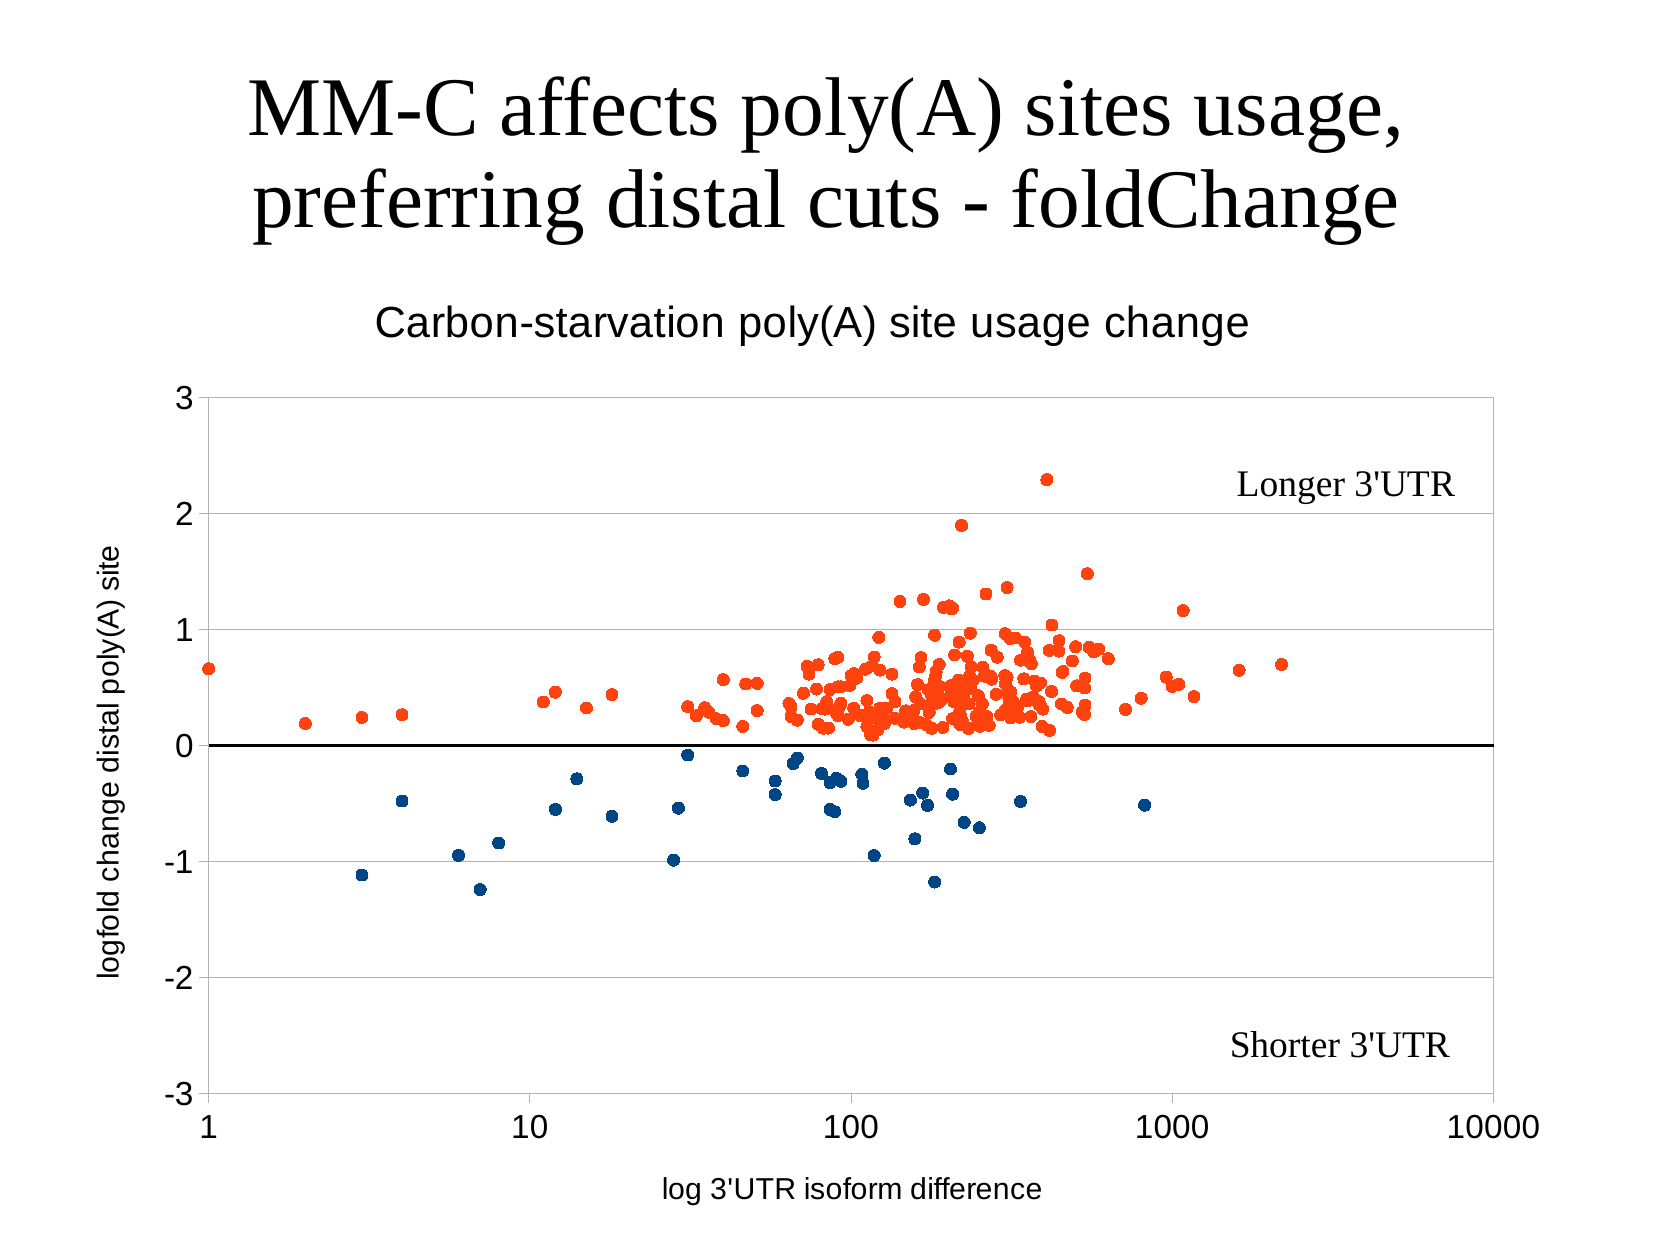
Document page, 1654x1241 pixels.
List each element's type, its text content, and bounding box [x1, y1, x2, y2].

text_box Shorter 3'UTR [1215, 1017, 1475, 1074]
chart [56, 258, 1571, 1240]
title MM-C affects poly(A) sites usage, preferring distal cuts - foldChange [82, 49, 1571, 257]
text_box Longer 3'UTR [1221, 455, 1471, 513]
